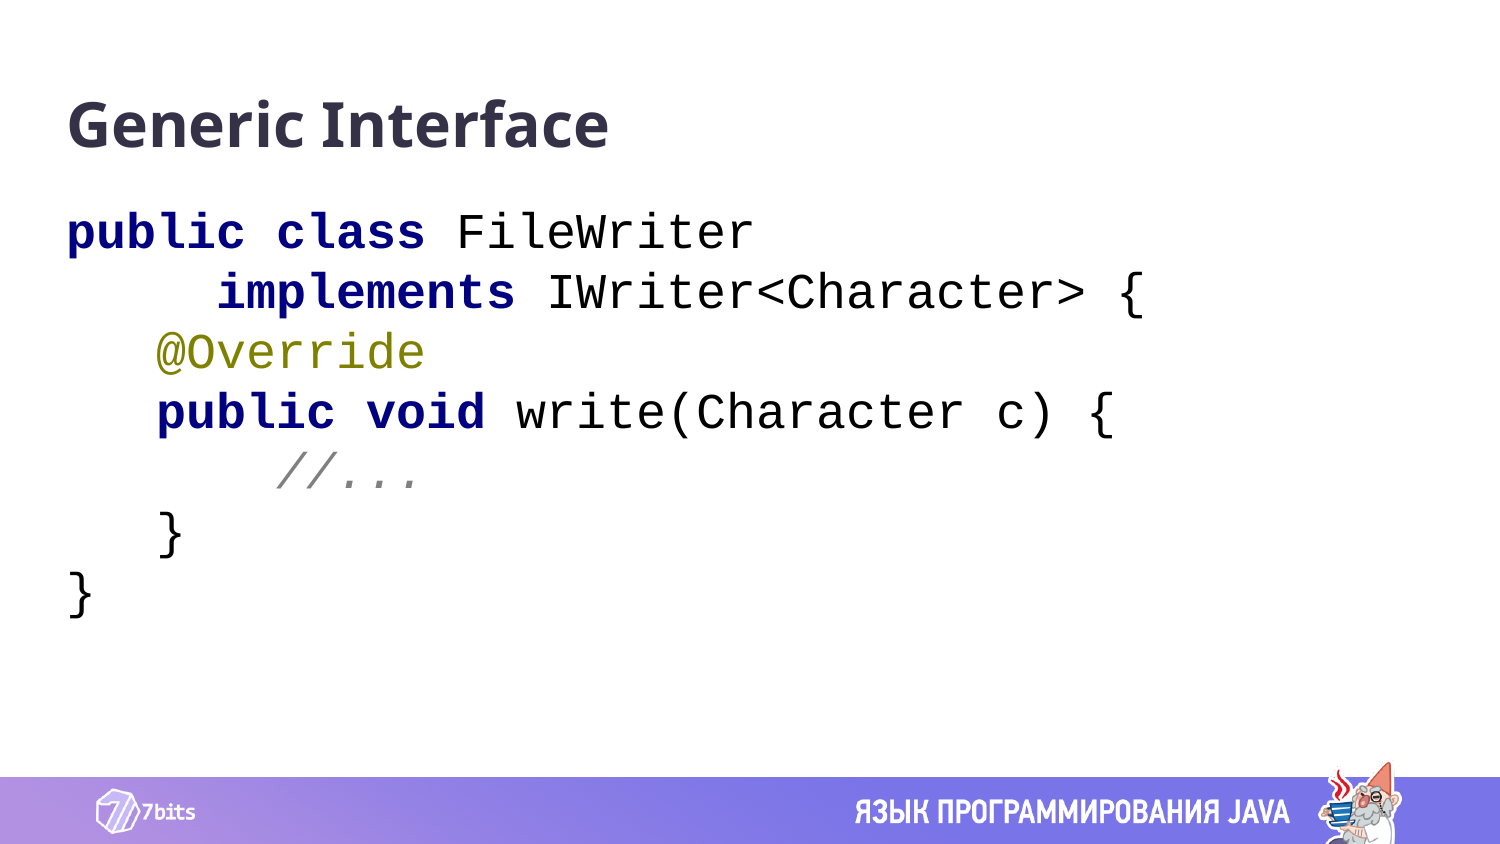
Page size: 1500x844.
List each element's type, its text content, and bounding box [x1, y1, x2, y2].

title Generic Interface [51, 69, 1449, 164]
picture [0, 717, 1500, 844]
list public class FileWriter implements IWriter<Character> { @Override public void write(Character c) { //... } } [51, 184, 1449, 745]
